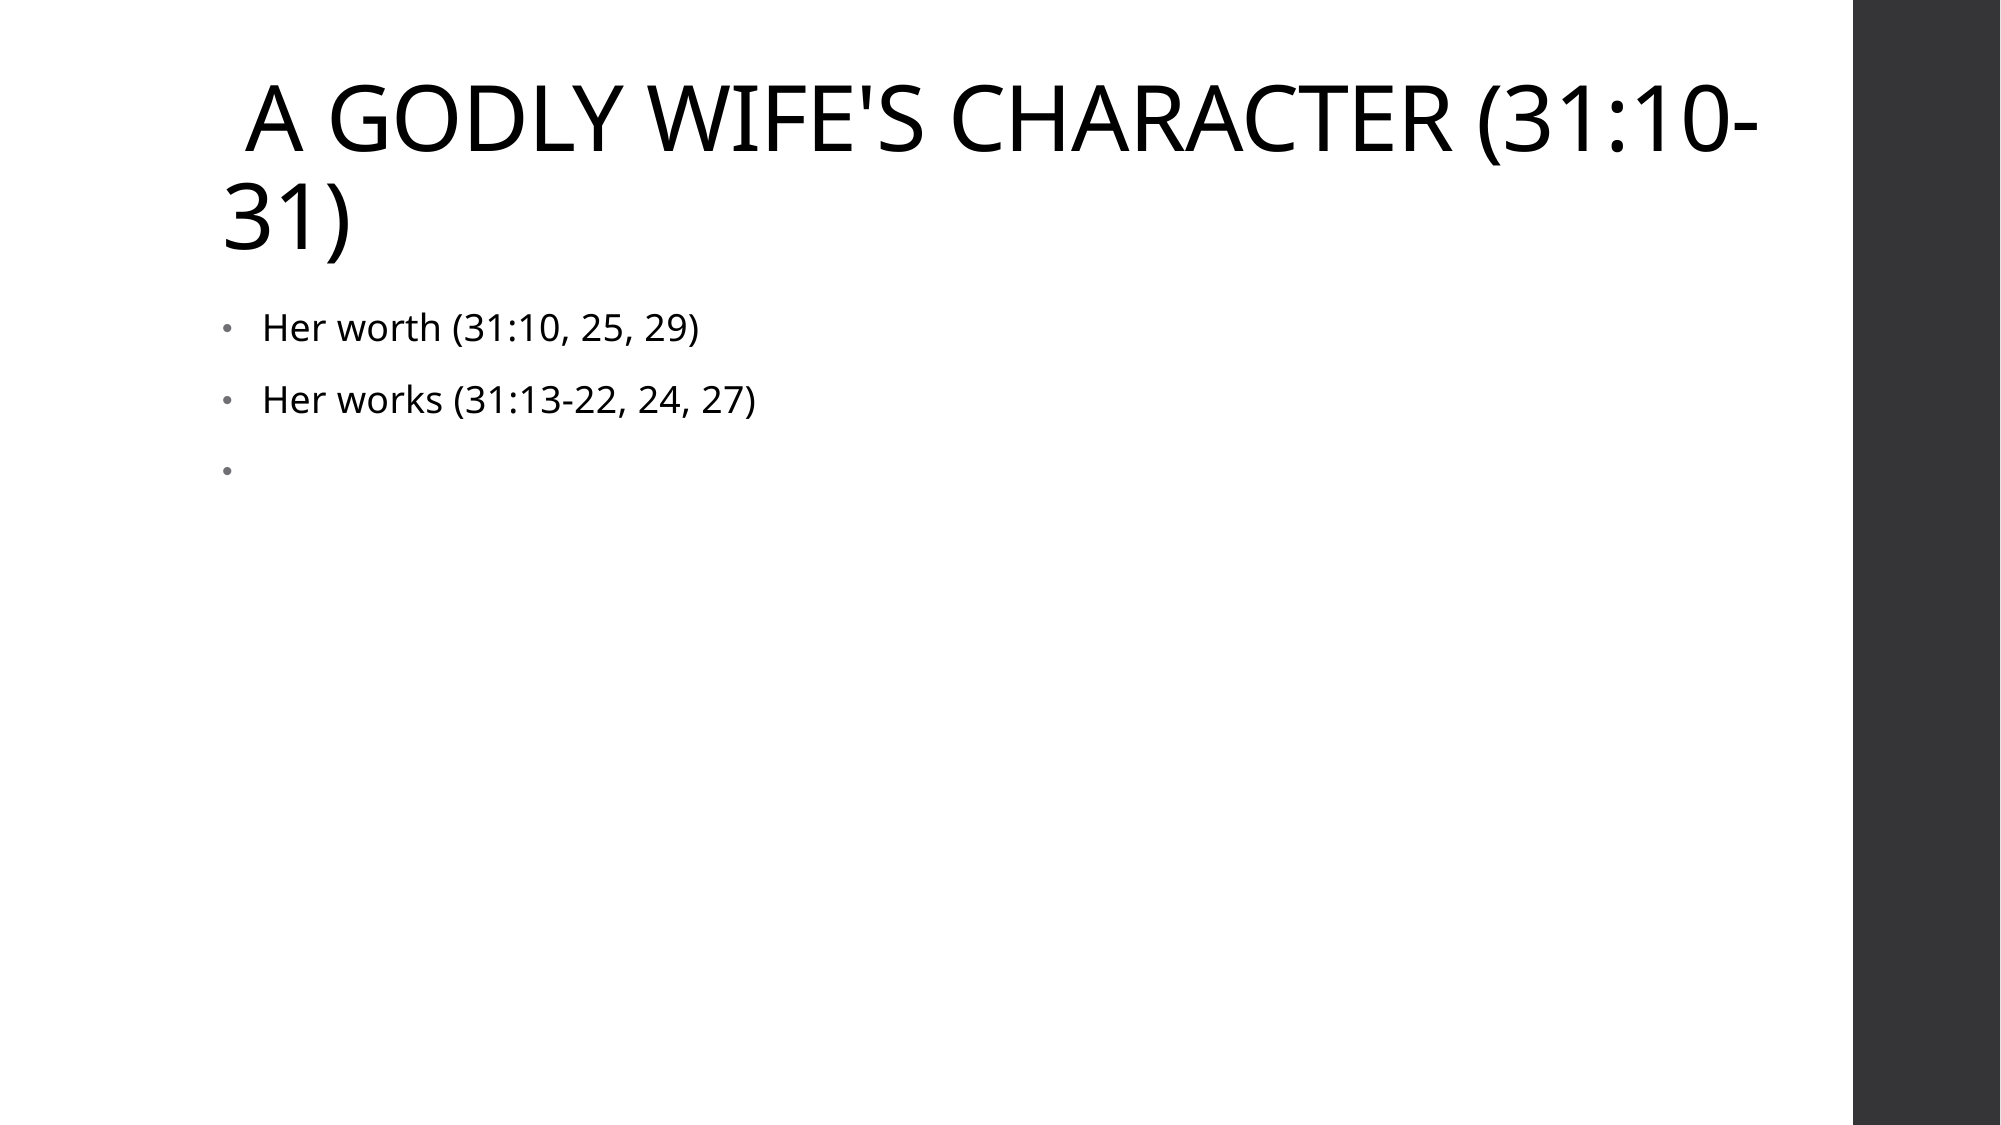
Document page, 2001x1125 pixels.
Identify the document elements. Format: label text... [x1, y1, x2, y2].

title A GODLY WIFE'S CHARACTER (31:10-31) [206, 60, 1797, 278]
list Her worth (31:10, 25, 29) Her works (31:13-22, 24, 27) [206, 299, 1617, 1014]
